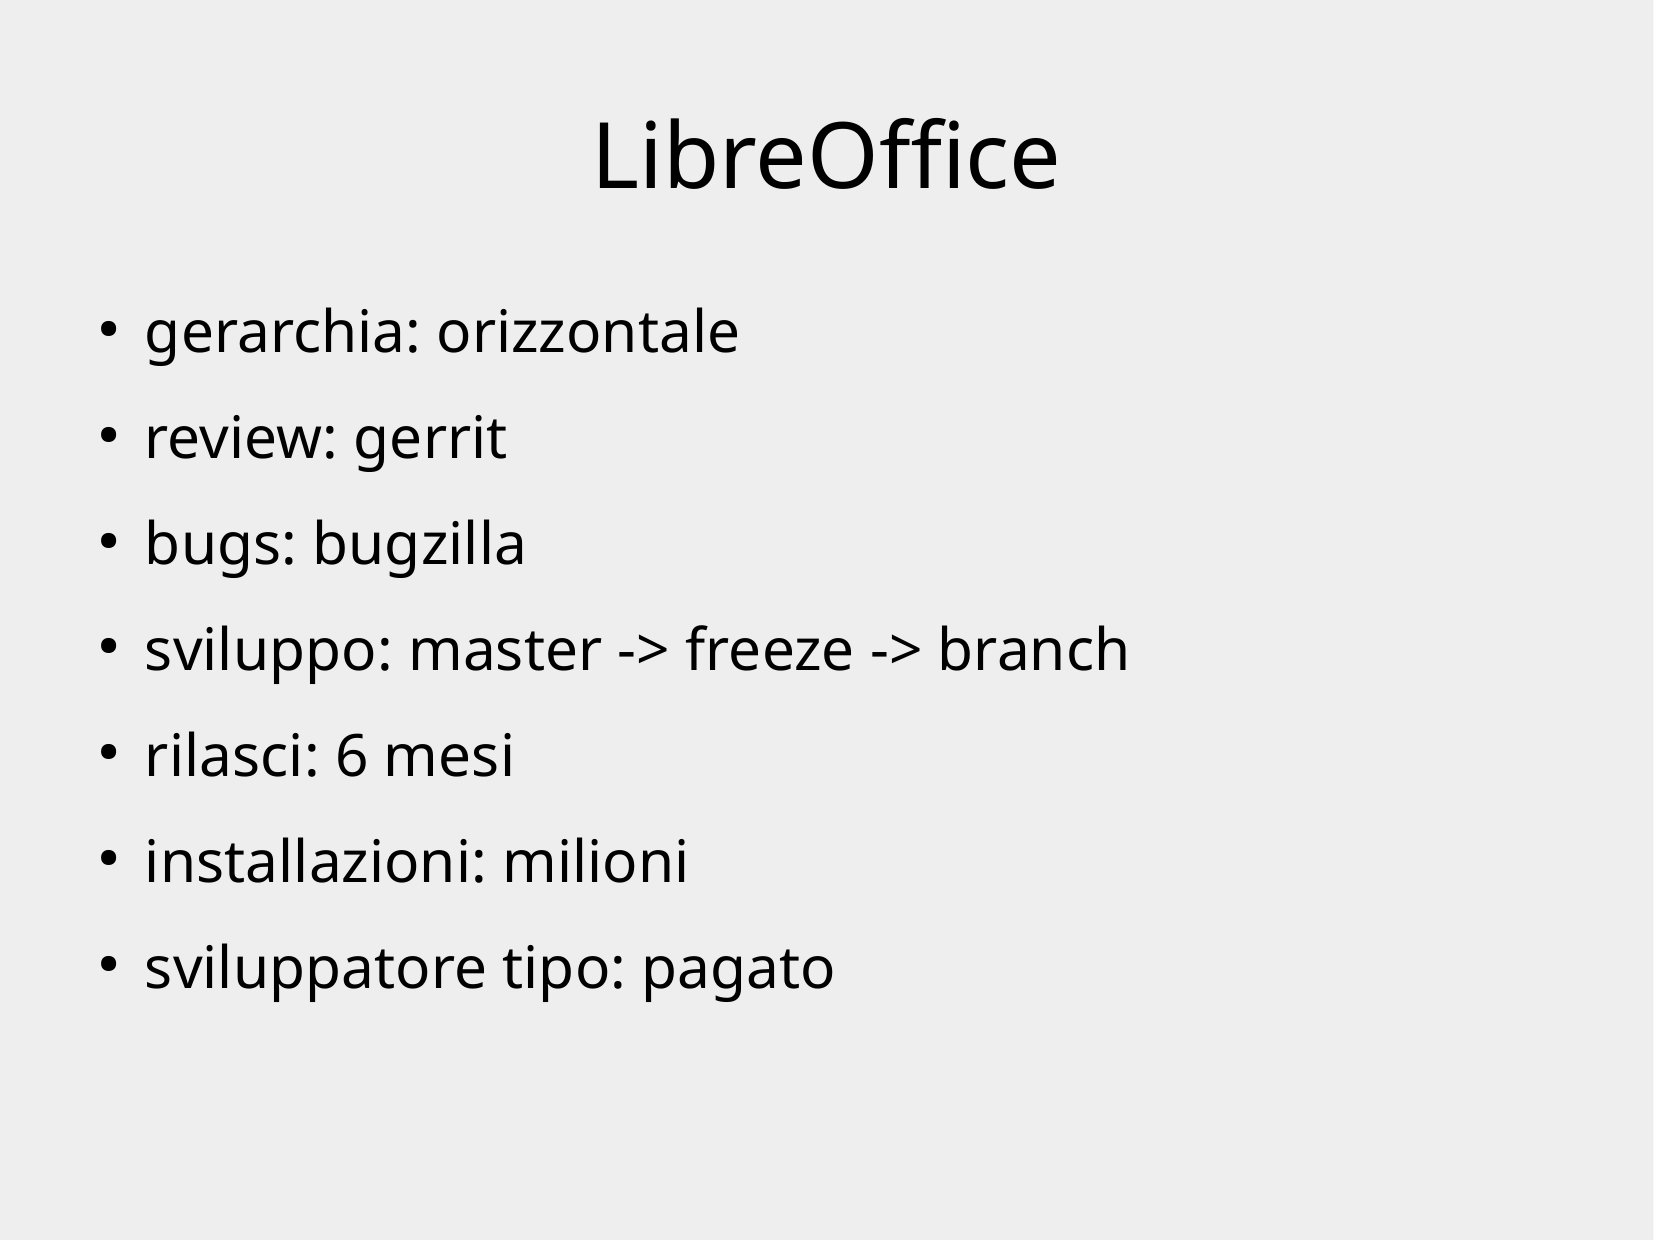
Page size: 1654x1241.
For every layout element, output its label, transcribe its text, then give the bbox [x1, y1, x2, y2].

list gerarchia: orizzontale review: gerrit bugs: bugzilla sviluppo: master -> freeze -> branch rilasci: 6 mesi installazioni: milioni sviluppatore tipo: pagato [82, 290, 1571, 1010]
title LibreOffice [82, 49, 1571, 257]
